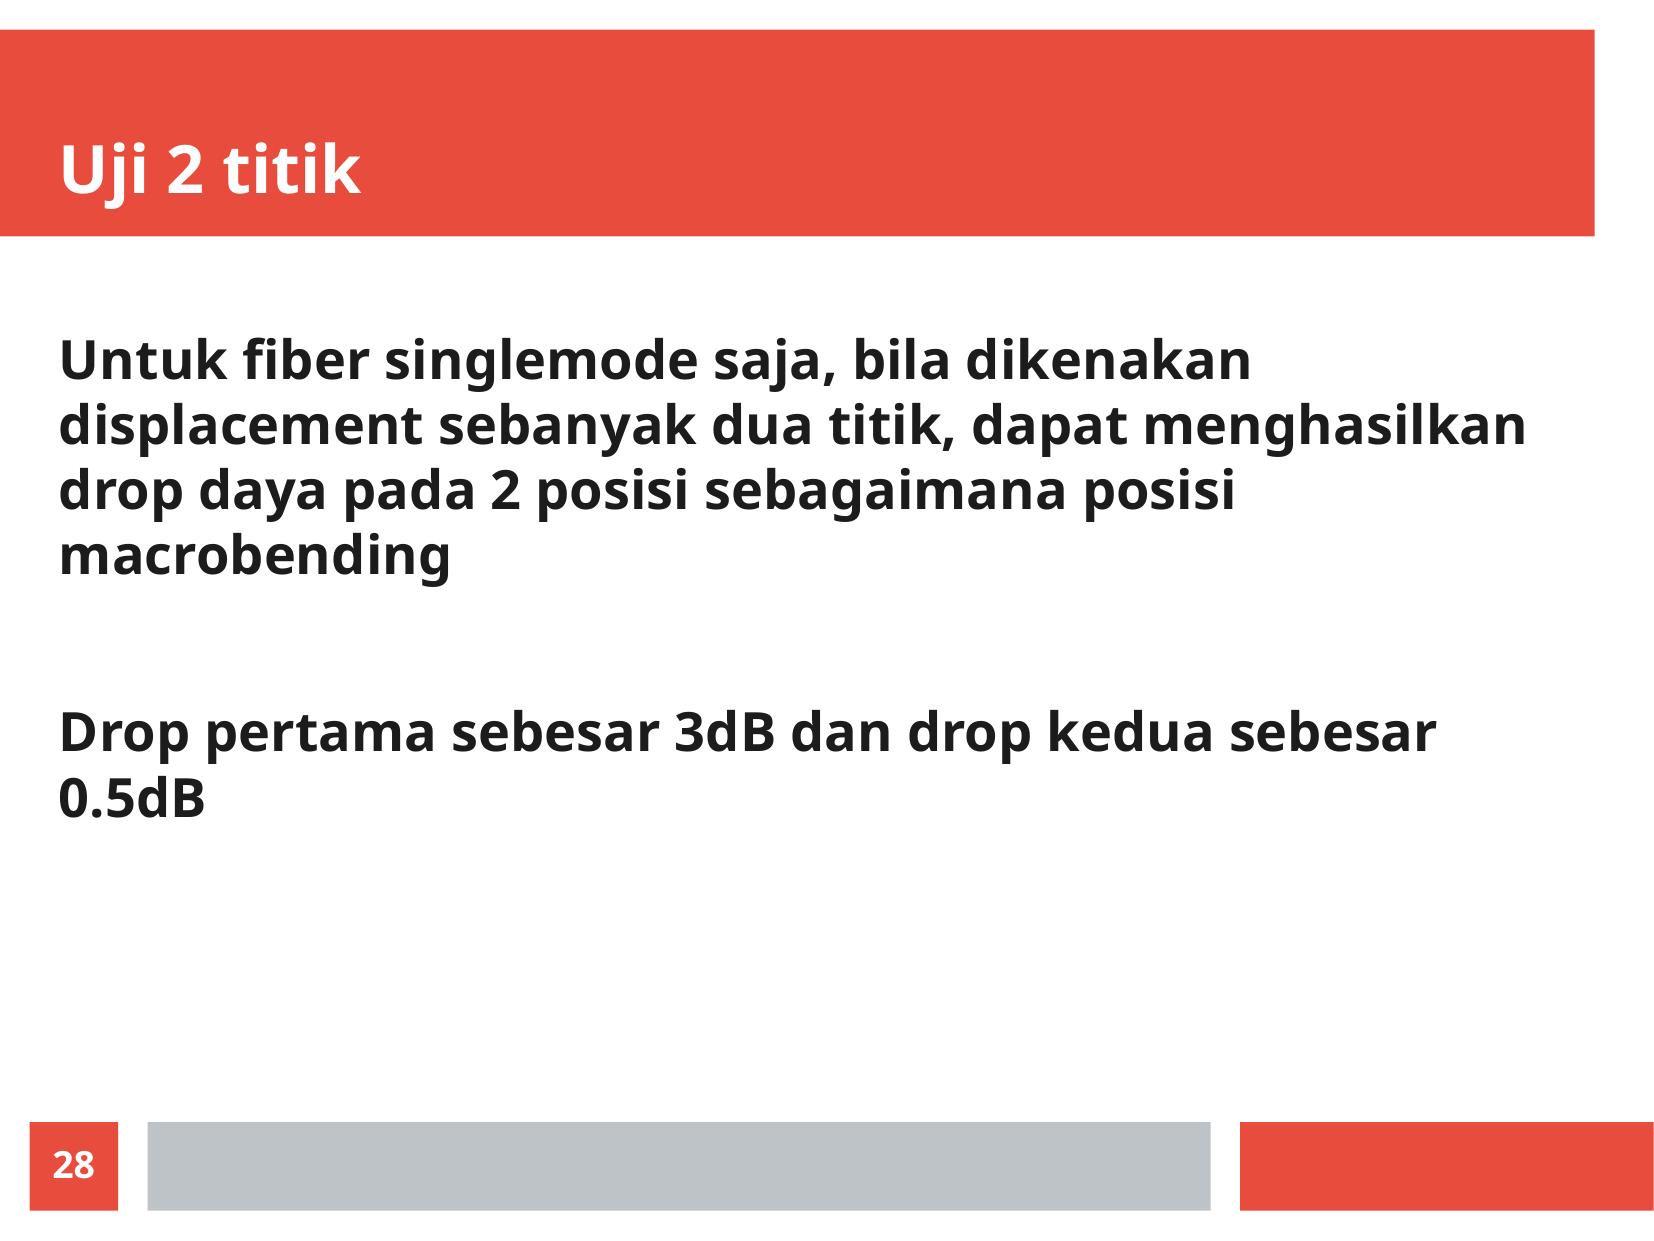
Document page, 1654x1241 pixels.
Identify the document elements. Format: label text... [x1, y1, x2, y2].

text_box [29, 1122, 119, 1211]
list Untuk fiber singlemode saja, bila dikenakan displacement sebanyak dua titik, dapat menghasilkan drop daya pada 2 posisi sebagaimana posisi macrobending Drop pertama sebesar 3dB dan drop kedua sebesar 0.5dB [59, 324, 1565, 1093]
title Uji 2 titik [59, 59, 1595, 207]
